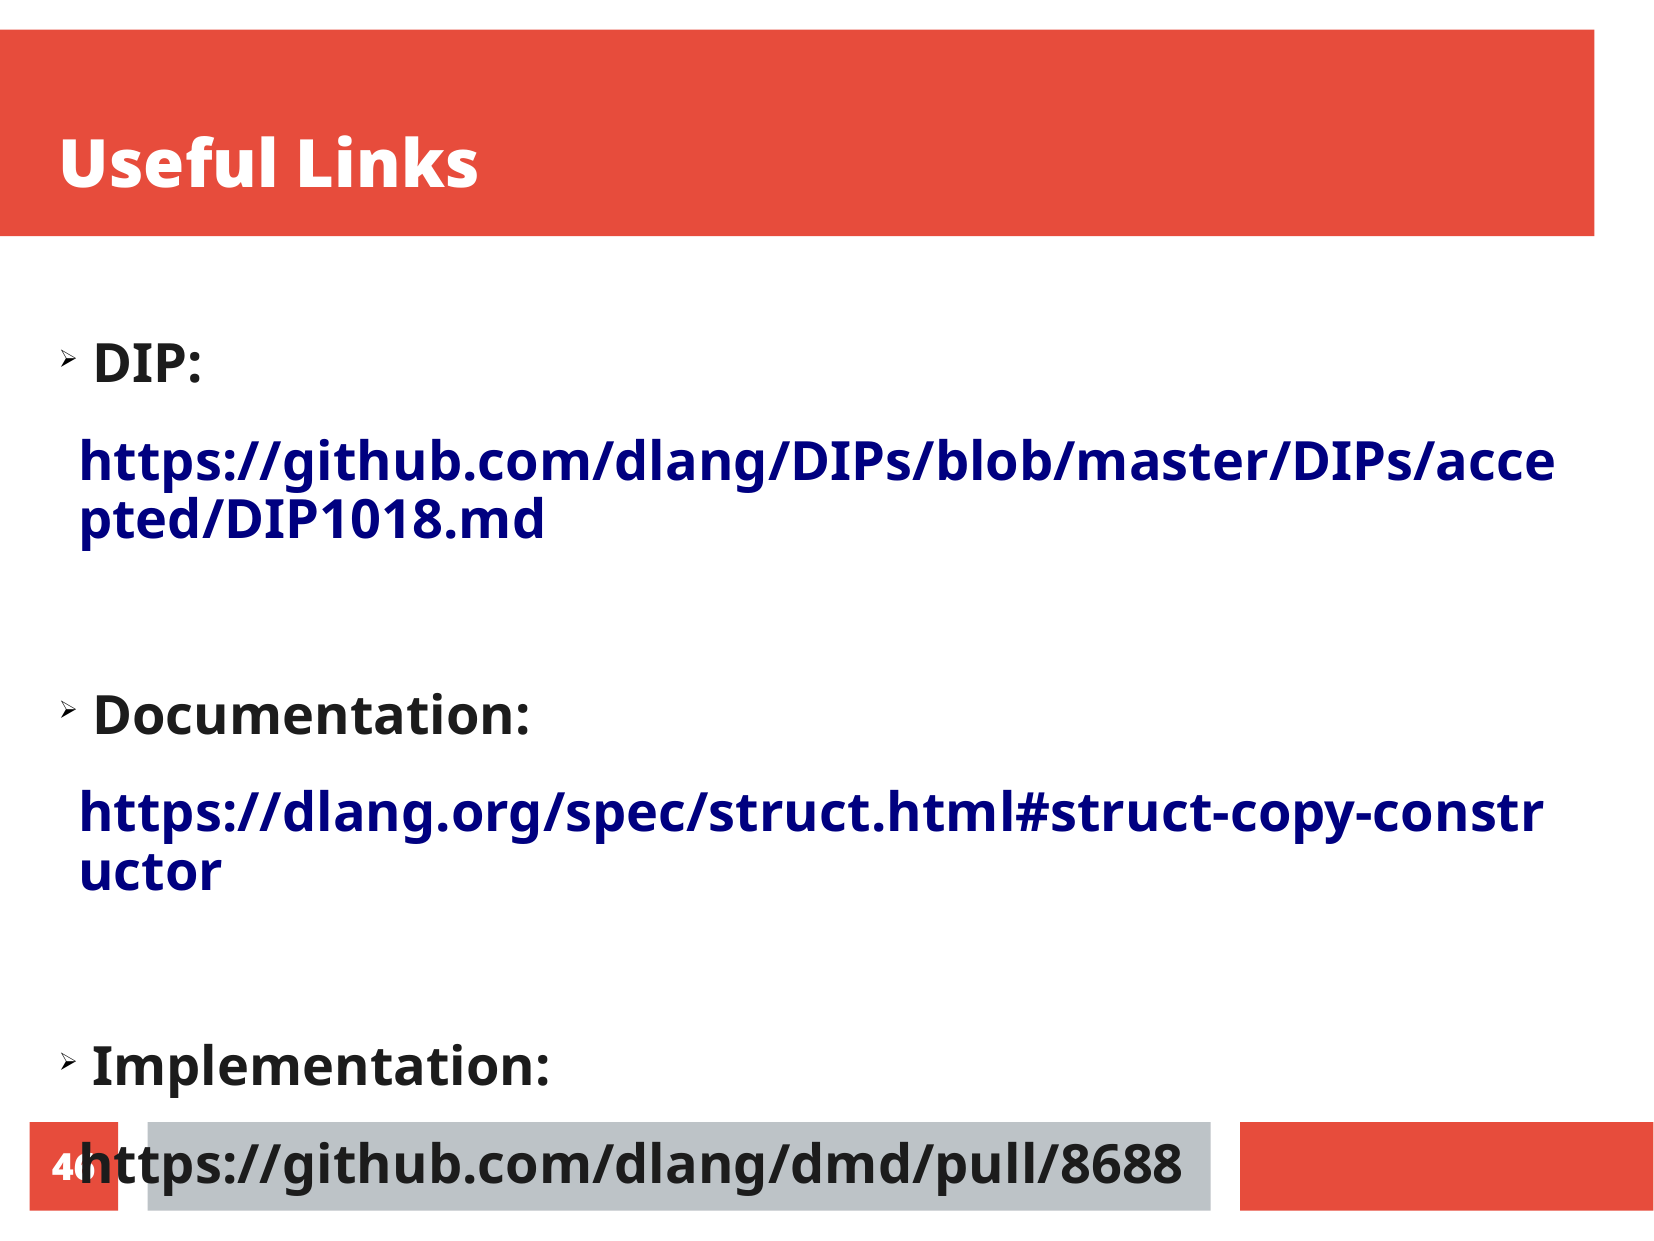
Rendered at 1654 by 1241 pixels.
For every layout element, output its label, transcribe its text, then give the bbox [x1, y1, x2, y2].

list DIP: https://github.com/dlang/DIPs/blob/master/DIPs/accepted/DIP1018.md Documentation: https://dlang.org/spec/struct.html#struct-copy-constructor Implementation: https://github.com/dlang/dmd/pull/8688 [59, 324, 1565, 1093]
title Useful Links [59, 59, 1595, 207]
